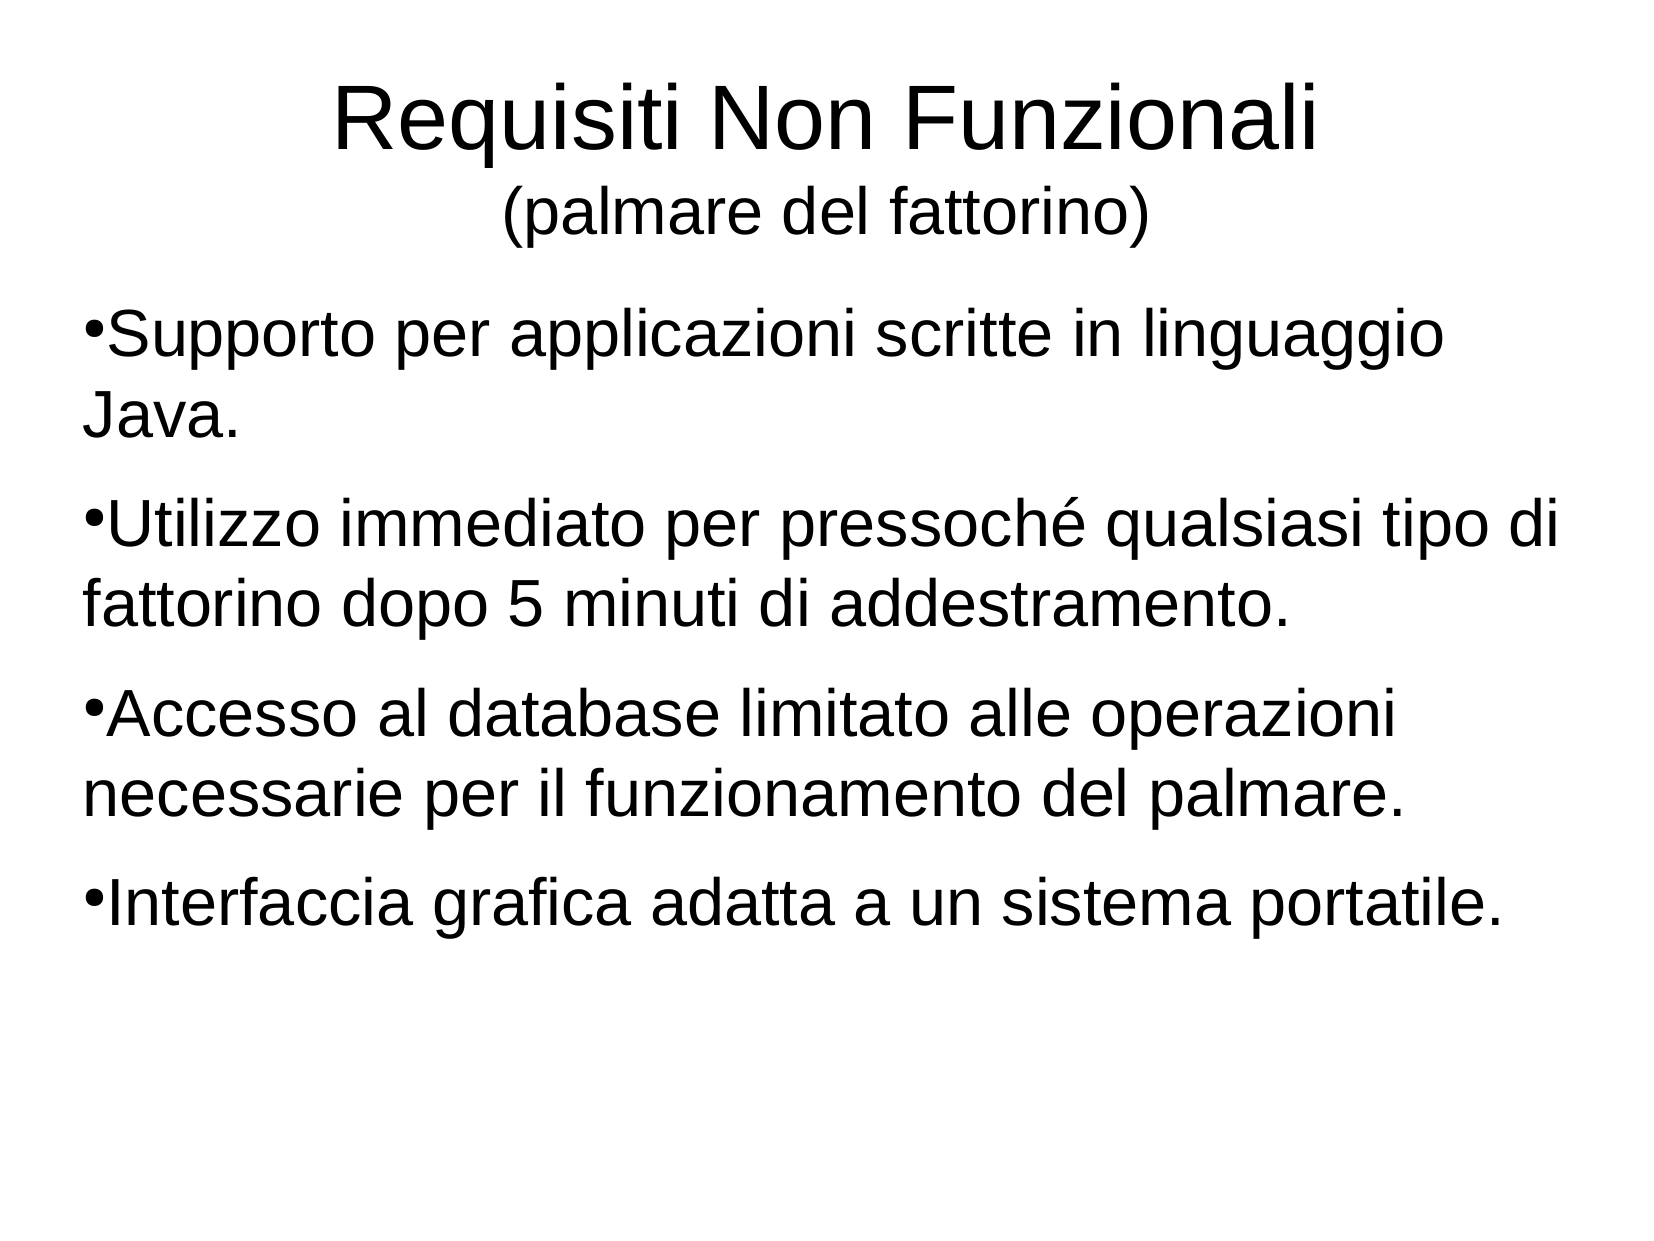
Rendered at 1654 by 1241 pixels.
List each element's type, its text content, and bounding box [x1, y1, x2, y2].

title Requisiti Non Funzionali (palmare del fattorino) [82, 49, 1571, 257]
list Supporto per applicazioni scritte in linguaggio Java. Utilizzo immediato per pressoché qualsiasi tipo di fattorino dopo 5 minuti di addestramento. Accesso al database limitato alle operazioni necessarie per il funzionamento del palmare. Interfaccia grafica adatta a un sistema portatile. [82, 290, 1571, 1010]
